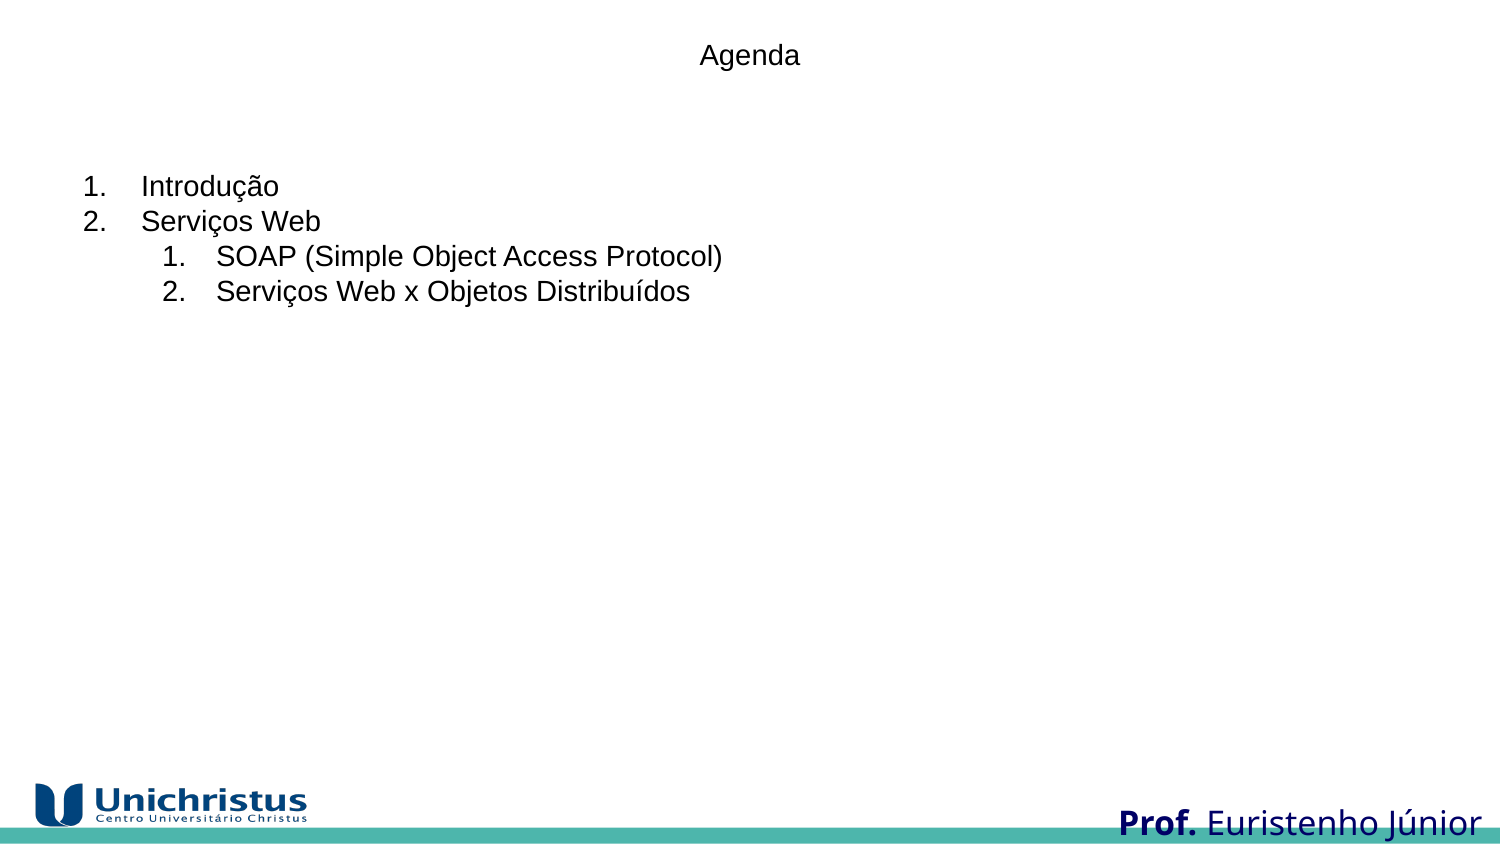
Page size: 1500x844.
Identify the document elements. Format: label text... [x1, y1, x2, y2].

picture [31, 781, 311, 828]
text_box Prof. Euristenho Júnior [1103, 791, 1500, 844]
title Agenda [51, 20, 1449, 137]
list Introdução Serviços Web SOAP (Simple Object Access Protocol) Serviços Web x Objetos Distribuídos [51, 152, 1449, 750]
